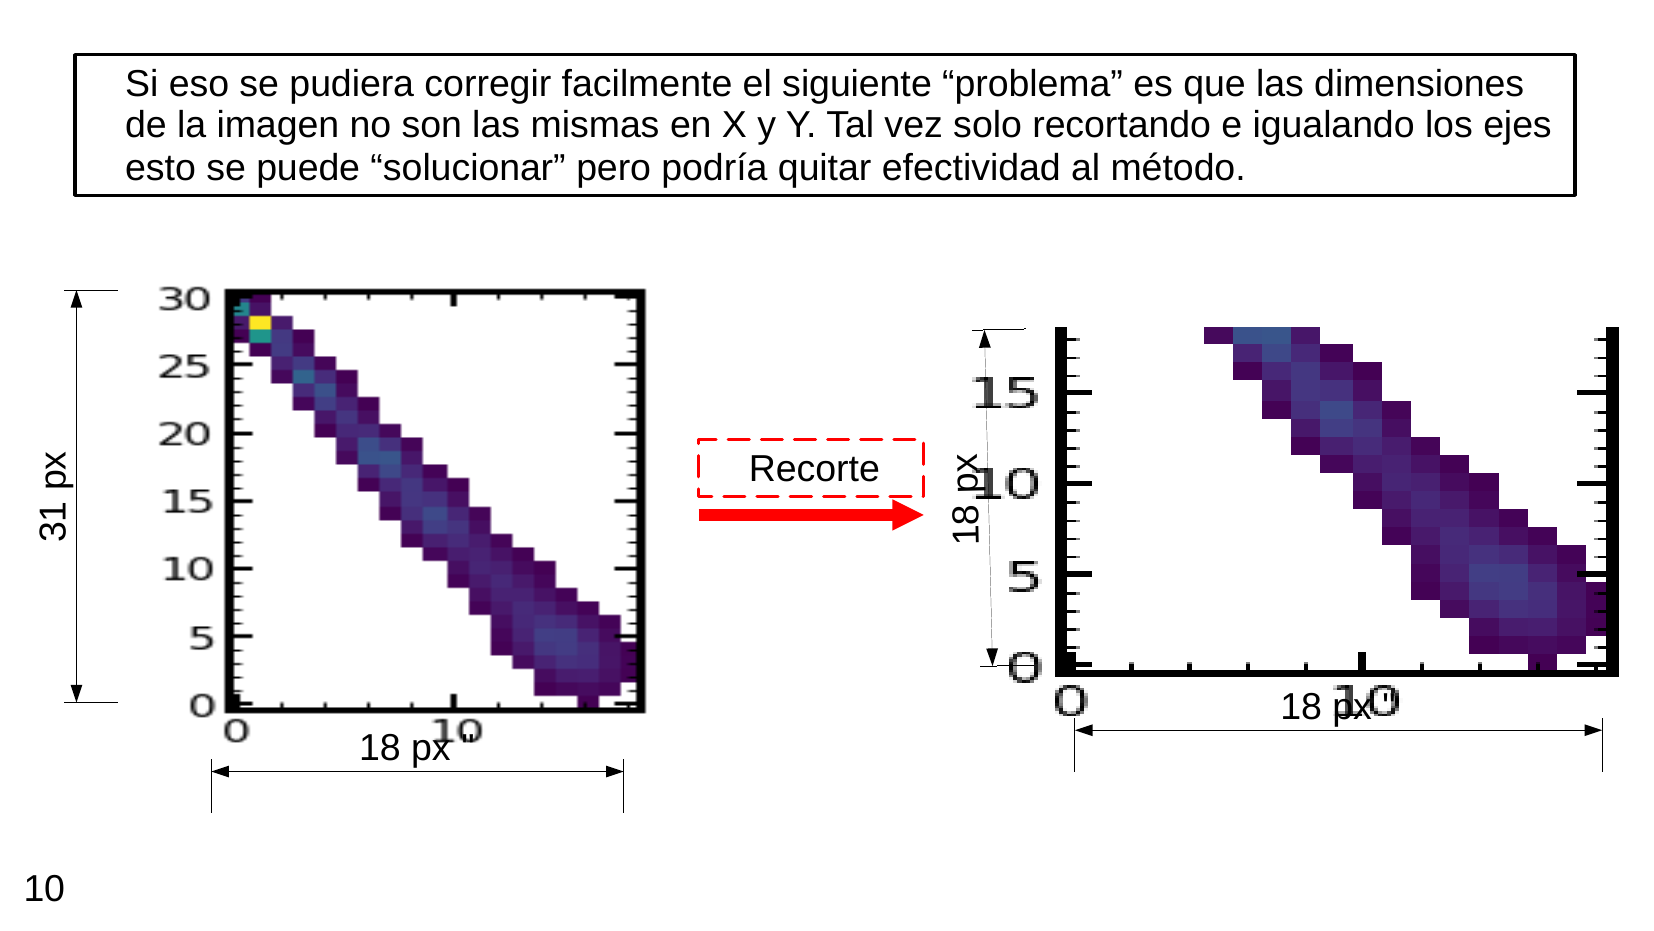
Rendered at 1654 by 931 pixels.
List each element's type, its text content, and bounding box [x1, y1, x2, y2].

picture [417, 742, 427, 758]
picture [435, 752, 445, 760]
picture [1075, 731, 1602, 740]
picture [385, 736, 394, 745]
picture [935, 327, 1640, 740]
text_box <number> [8, 860, 638, 931]
text_box Recorte [698, 439, 924, 497]
text_box Si eso se pudiera corregir facilmente el siguiente “problema” es que las dimensiones de la imagen no son las mismas en X y Y. Tal vez solo recortando e igualando los ejes esto se puede “solucionar” pero podría quitar efectividad al método. [75, 54, 1576, 196]
picture [136, 274, 662, 760]
picture [384, 748, 395, 758]
